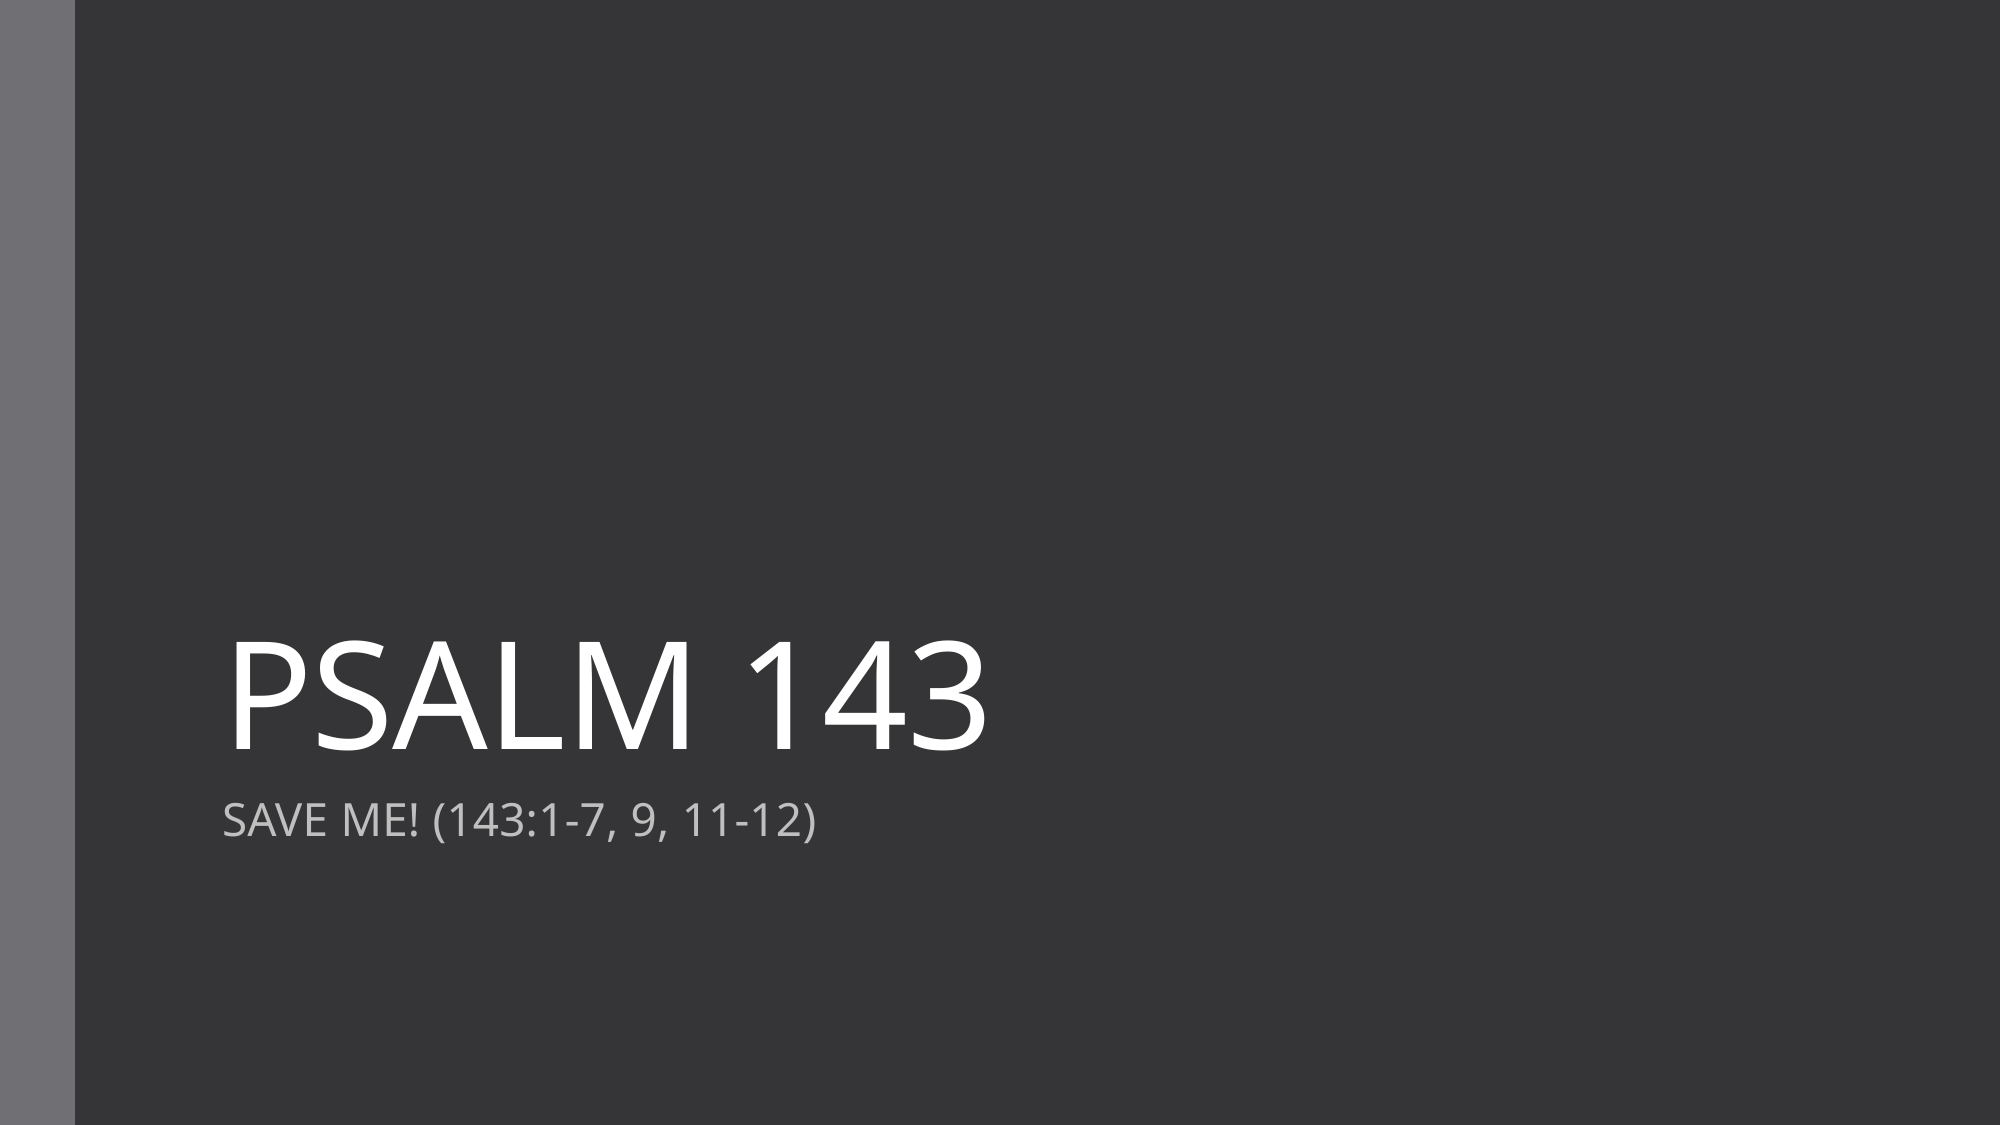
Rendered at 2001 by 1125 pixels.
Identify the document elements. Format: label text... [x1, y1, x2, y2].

title PSALM 143 [206, 124, 1752, 787]
subtitle SAVE ME! (143:1-7, 9, 11-12) [206, 787, 1752, 1066]
